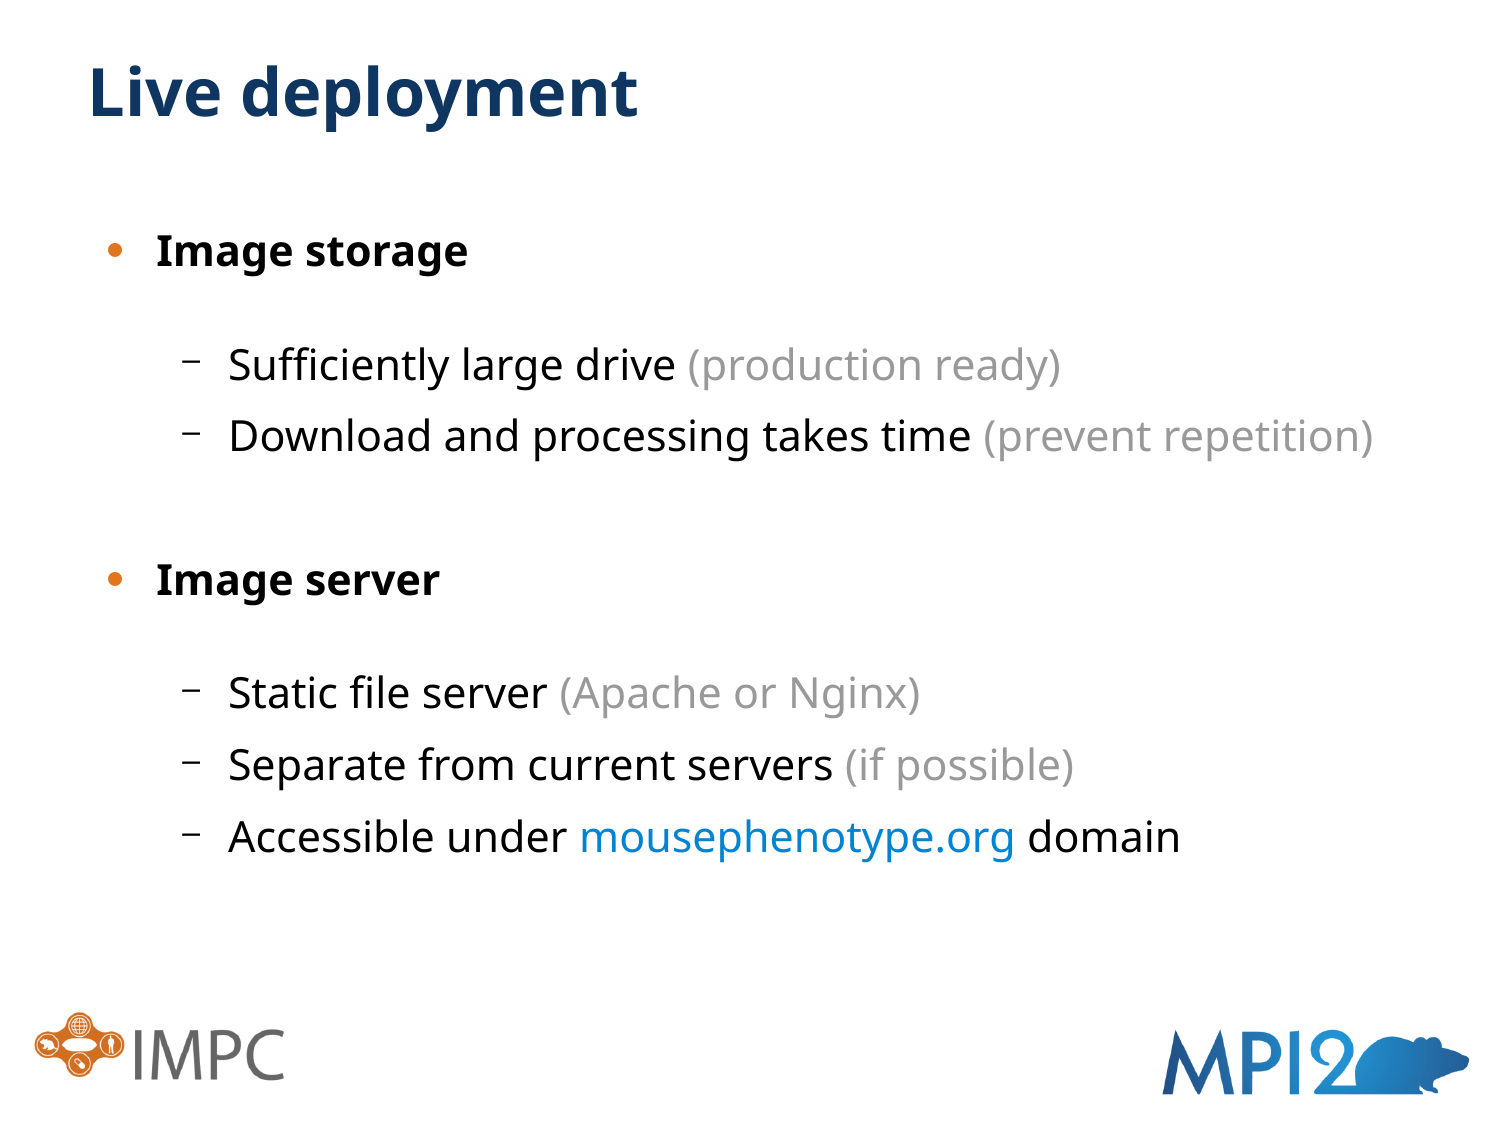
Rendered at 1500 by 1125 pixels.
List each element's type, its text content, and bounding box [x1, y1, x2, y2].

list Image storage Sufficiently large drive (production ready) Download and processing takes time (prevent repetition) Image server Static file server (Apache or Nginx) Separate from current servers (if possible) Accessible under mousephenotype.org domain [106, 223, 1430, 863]
title Live deployment [87, 50, 1425, 175]
picture [1156, 1027, 1470, 1096]
picture [30, 1007, 291, 1082]
